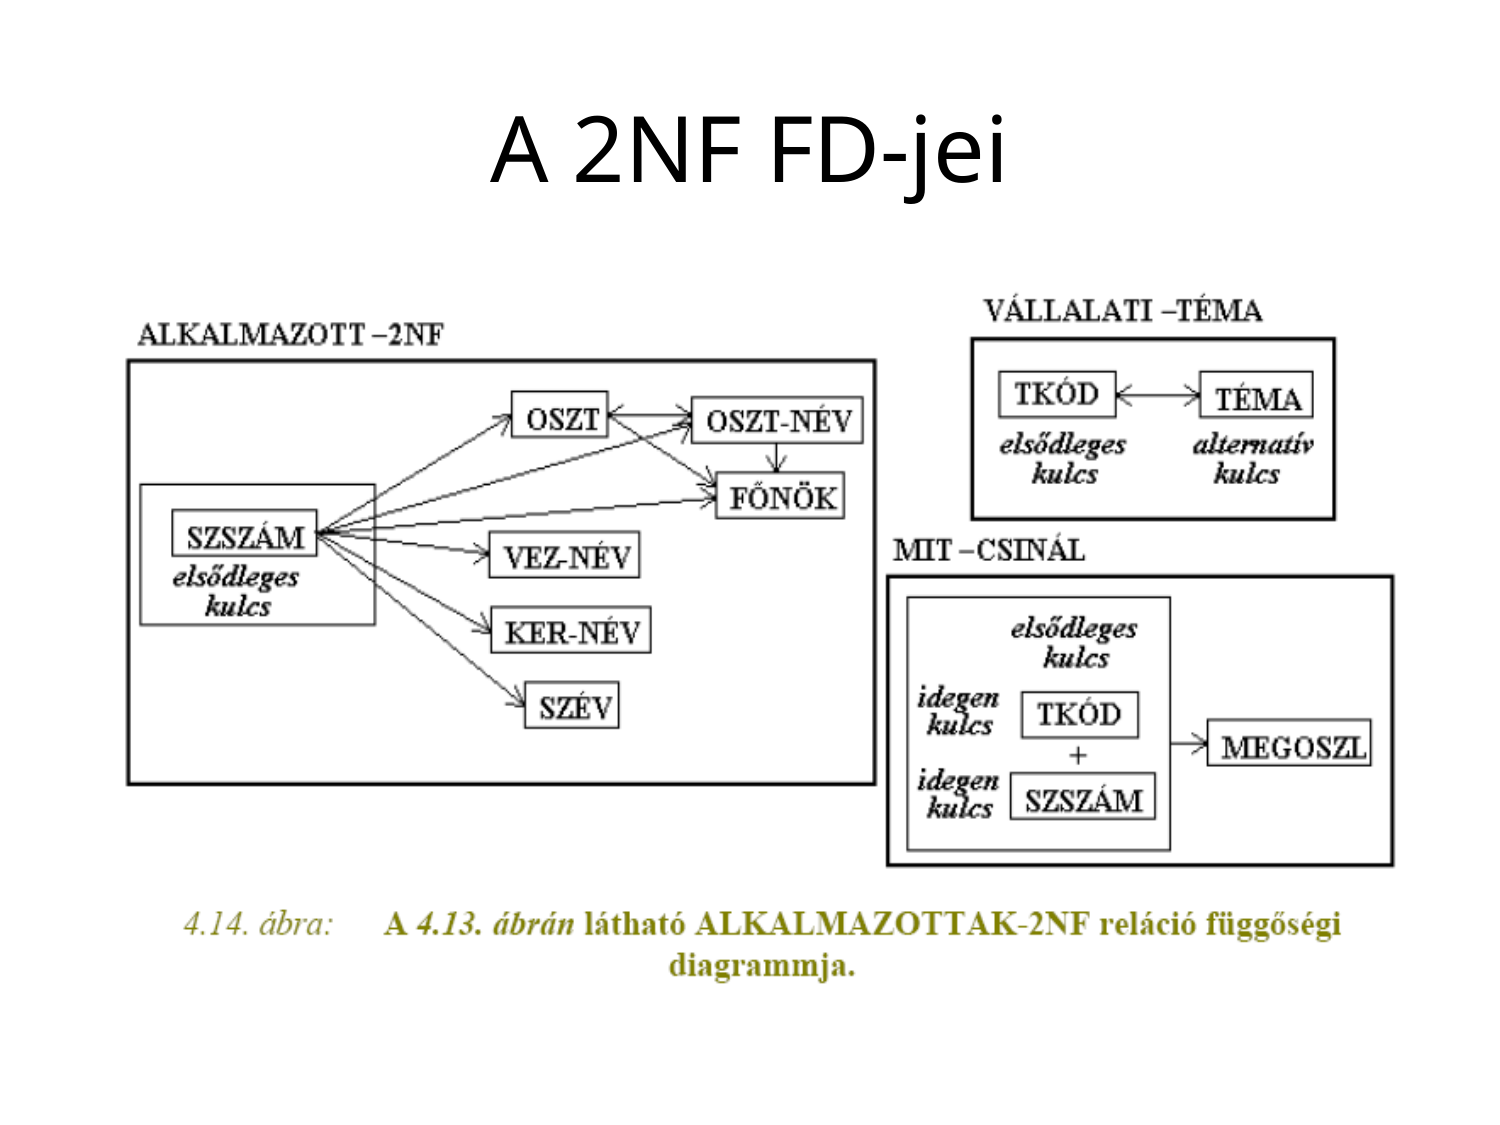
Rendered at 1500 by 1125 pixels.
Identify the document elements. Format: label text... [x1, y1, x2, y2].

title A 2NF FD-jei [75, 44, 1426, 248]
picture [75, 262, 1426, 1005]
